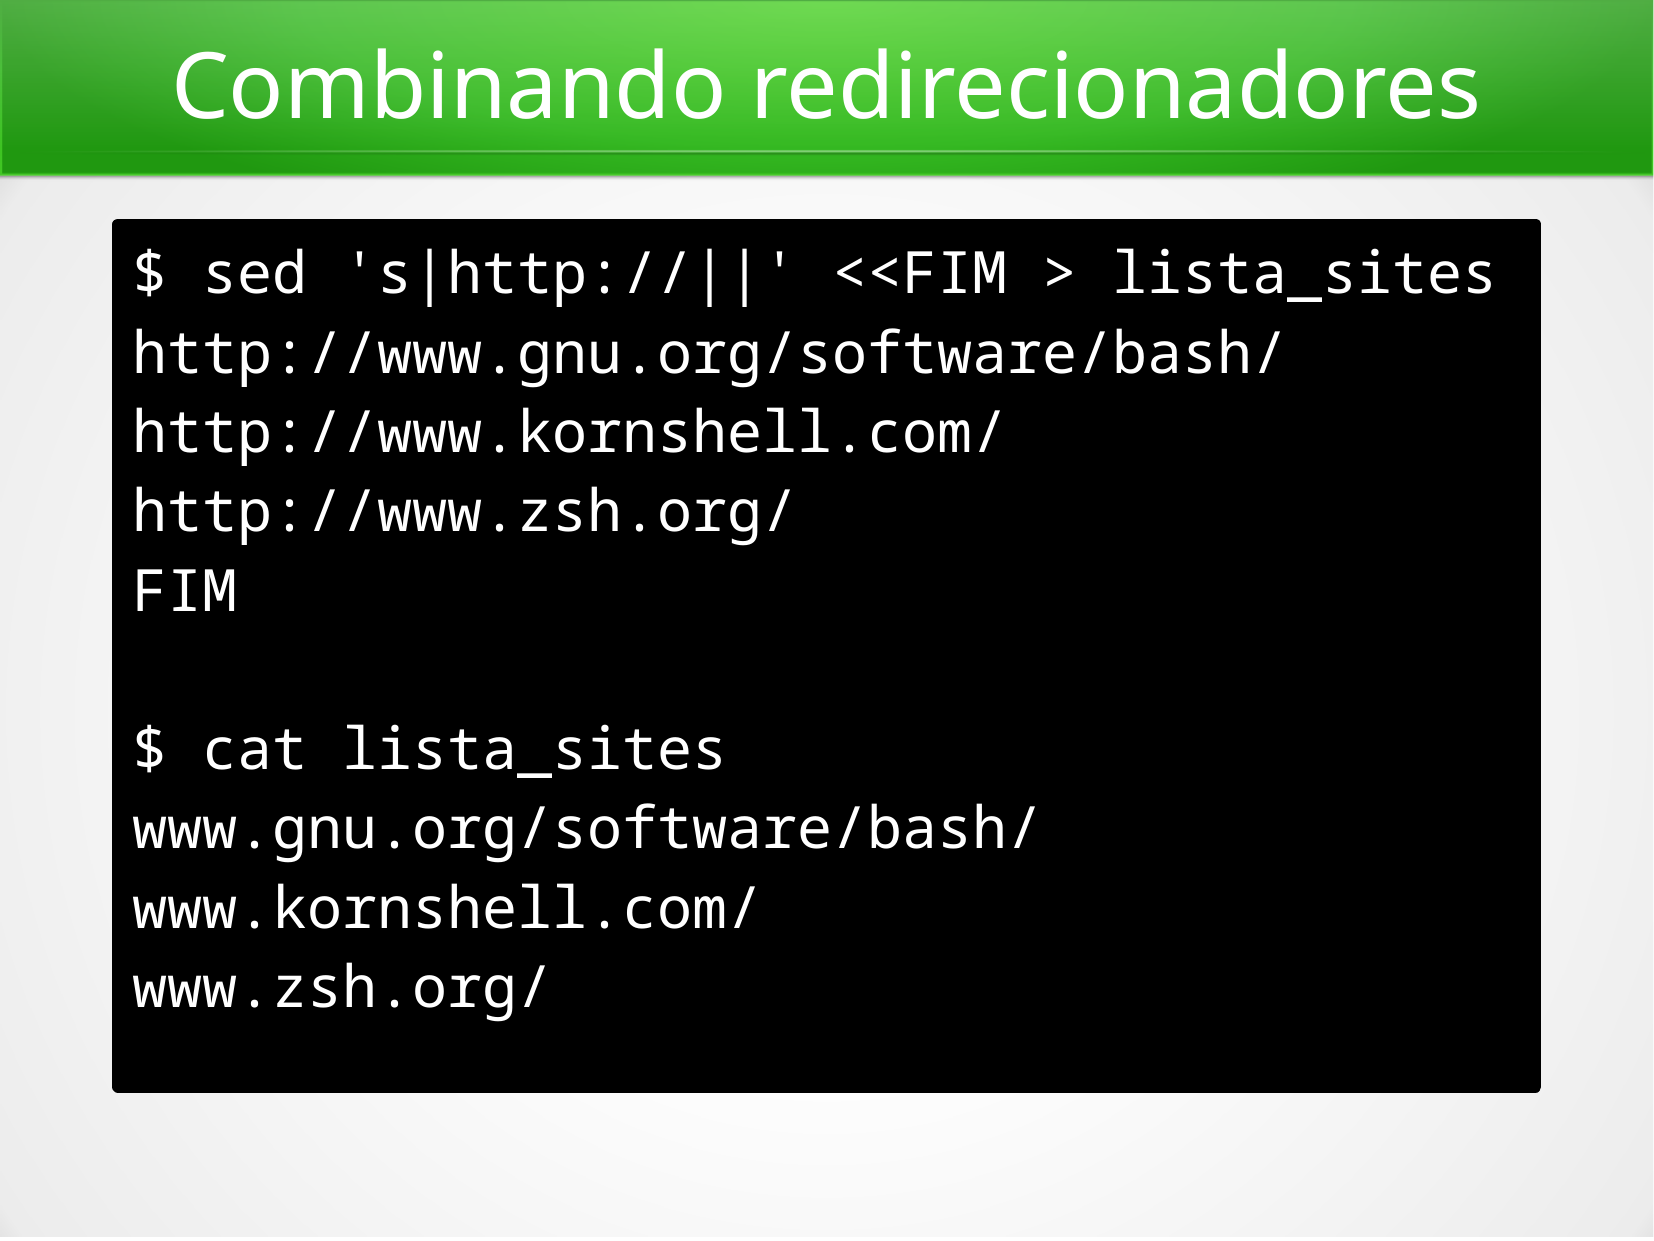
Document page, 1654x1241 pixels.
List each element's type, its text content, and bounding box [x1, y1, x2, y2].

text_box $ sed 's|http://||' <<FIM > lista_sites http://www.gnu.org/software/bash/ http://www.kornshell.com/ http://www.zsh.org/ FIM $ cat lista_sites www.gnu.org/software/bash/ www.kornshell.com/ www.zsh.org/ [118, 224, 1536, 1087]
picture [0, 0, 1654, 1237]
title Combinando redirecionadores [82, 11, 1571, 154]
